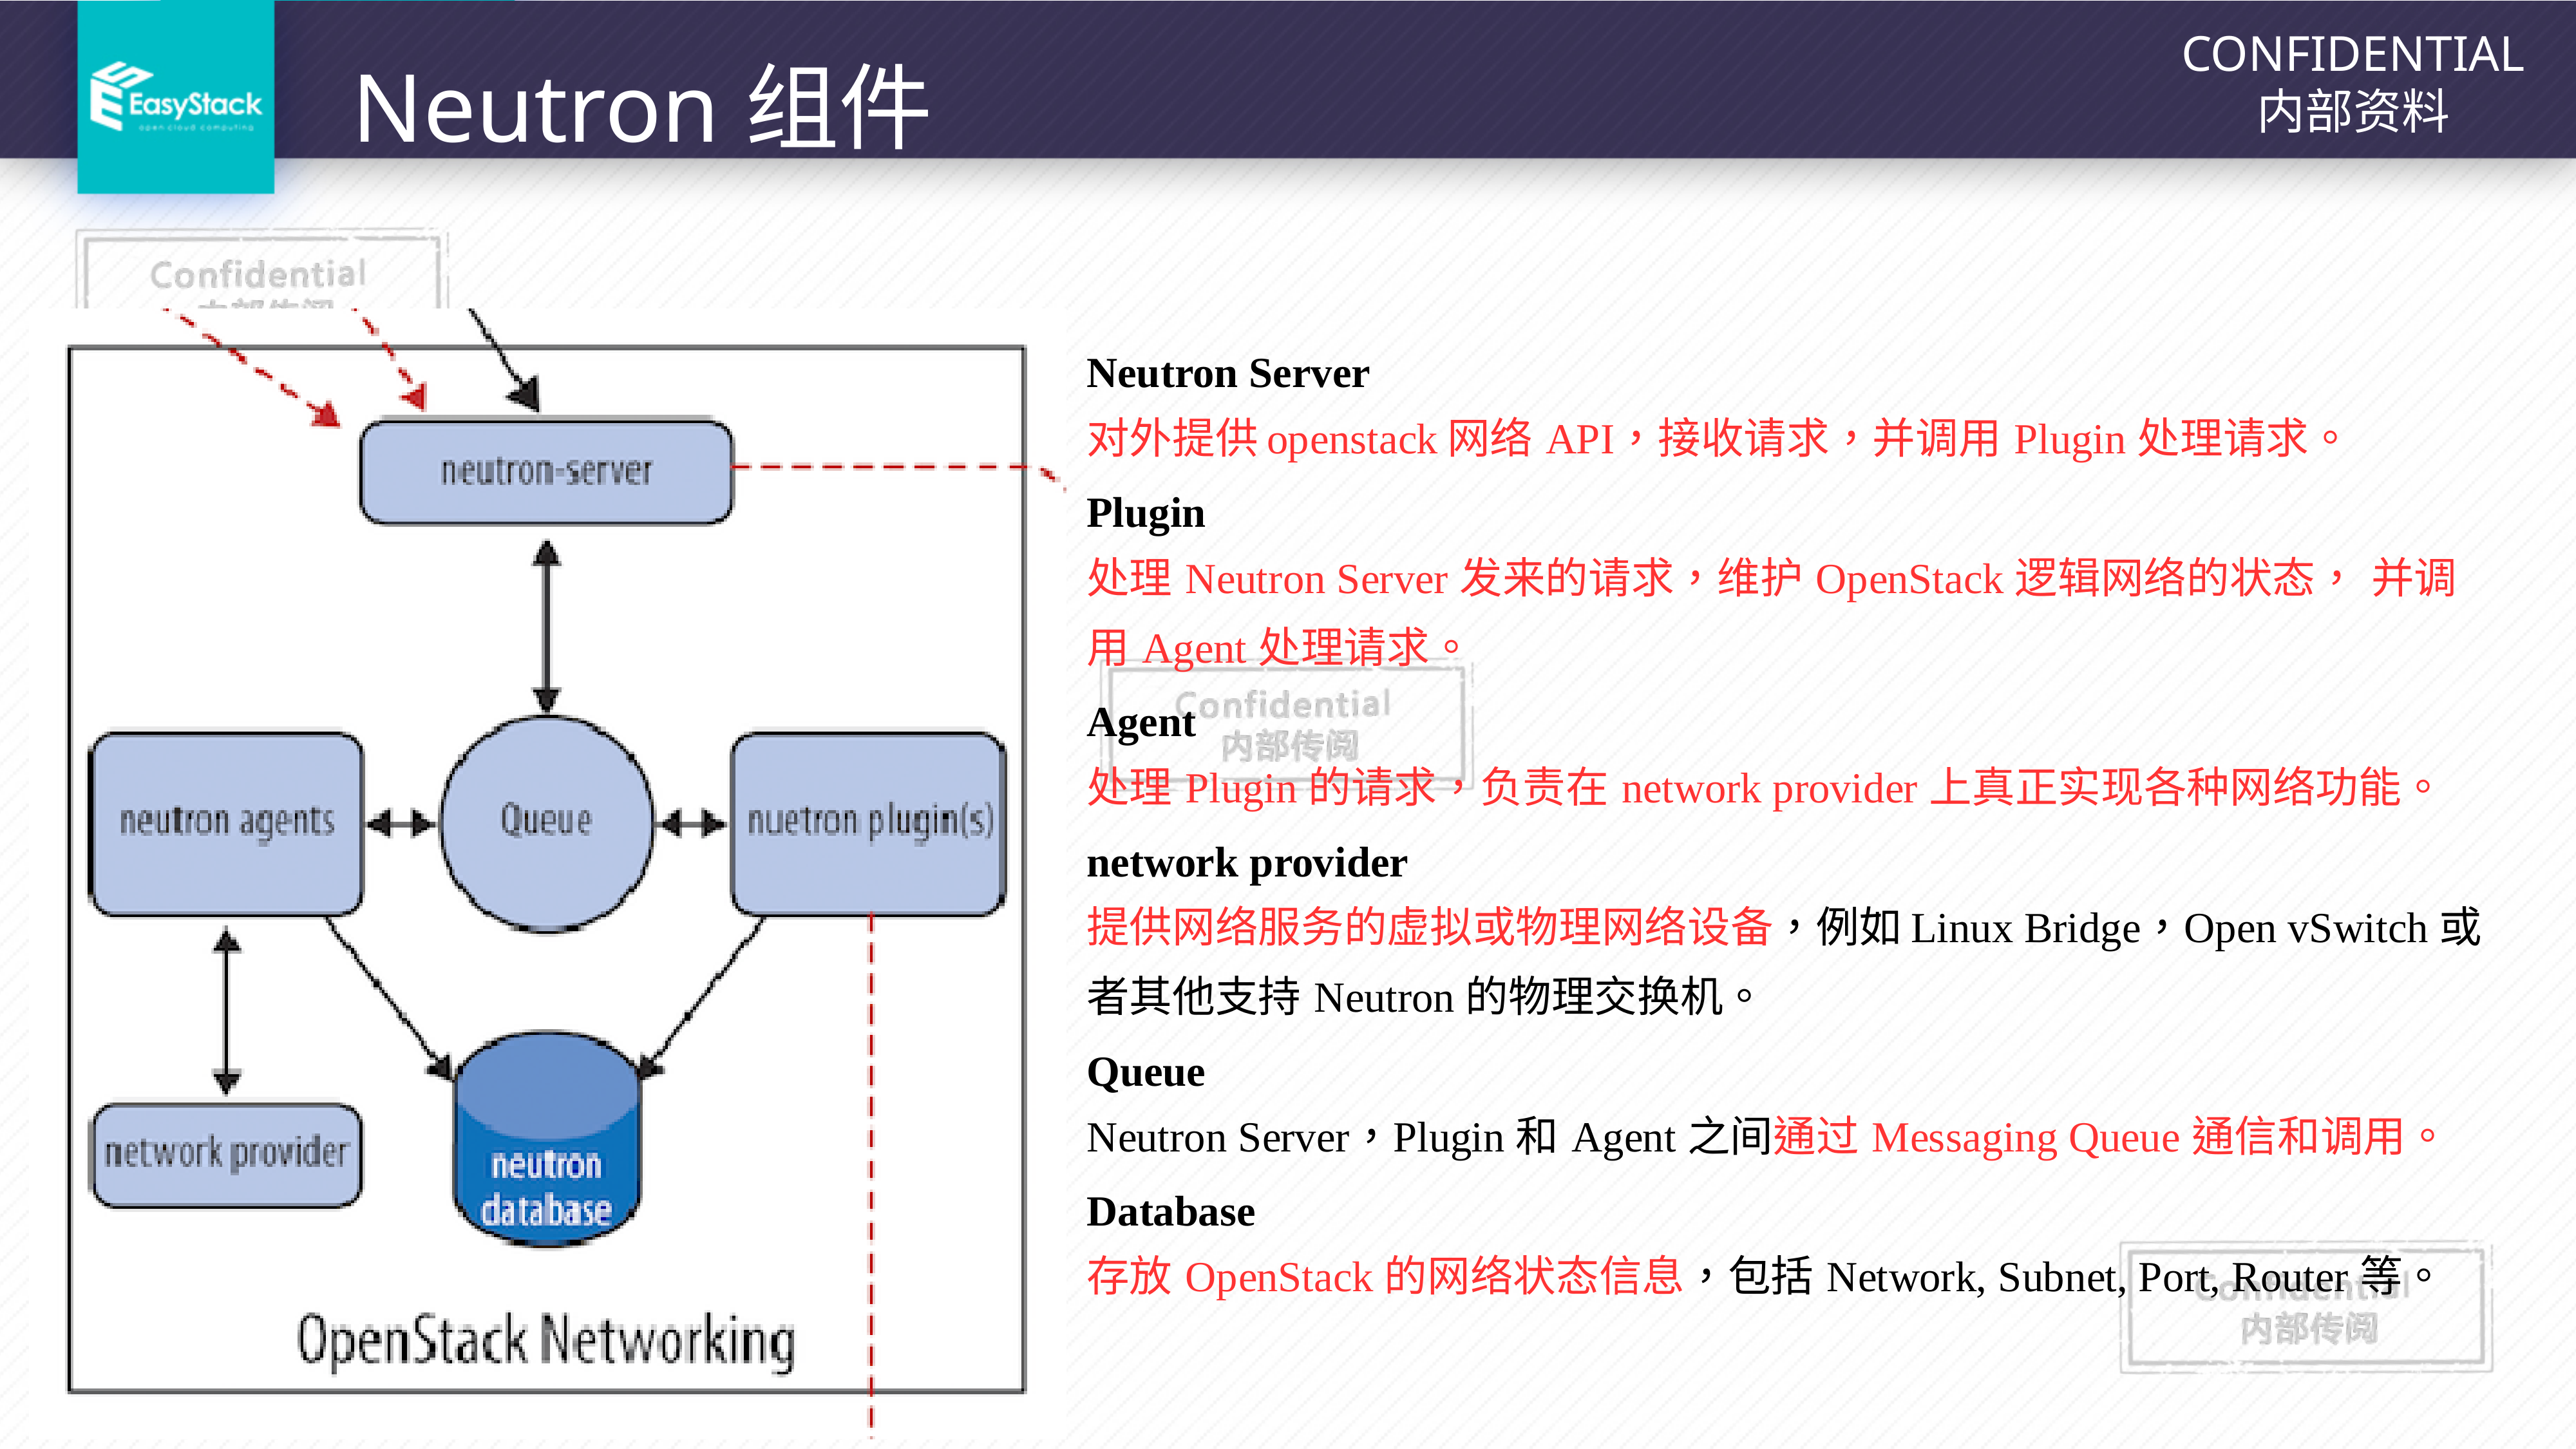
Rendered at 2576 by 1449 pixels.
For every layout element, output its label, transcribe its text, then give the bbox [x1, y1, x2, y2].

chart [1086, 348, 2483, 1304]
text_box Neutron组件 [342, 28, 949, 156]
picture [0, 0, 2576, 1449]
